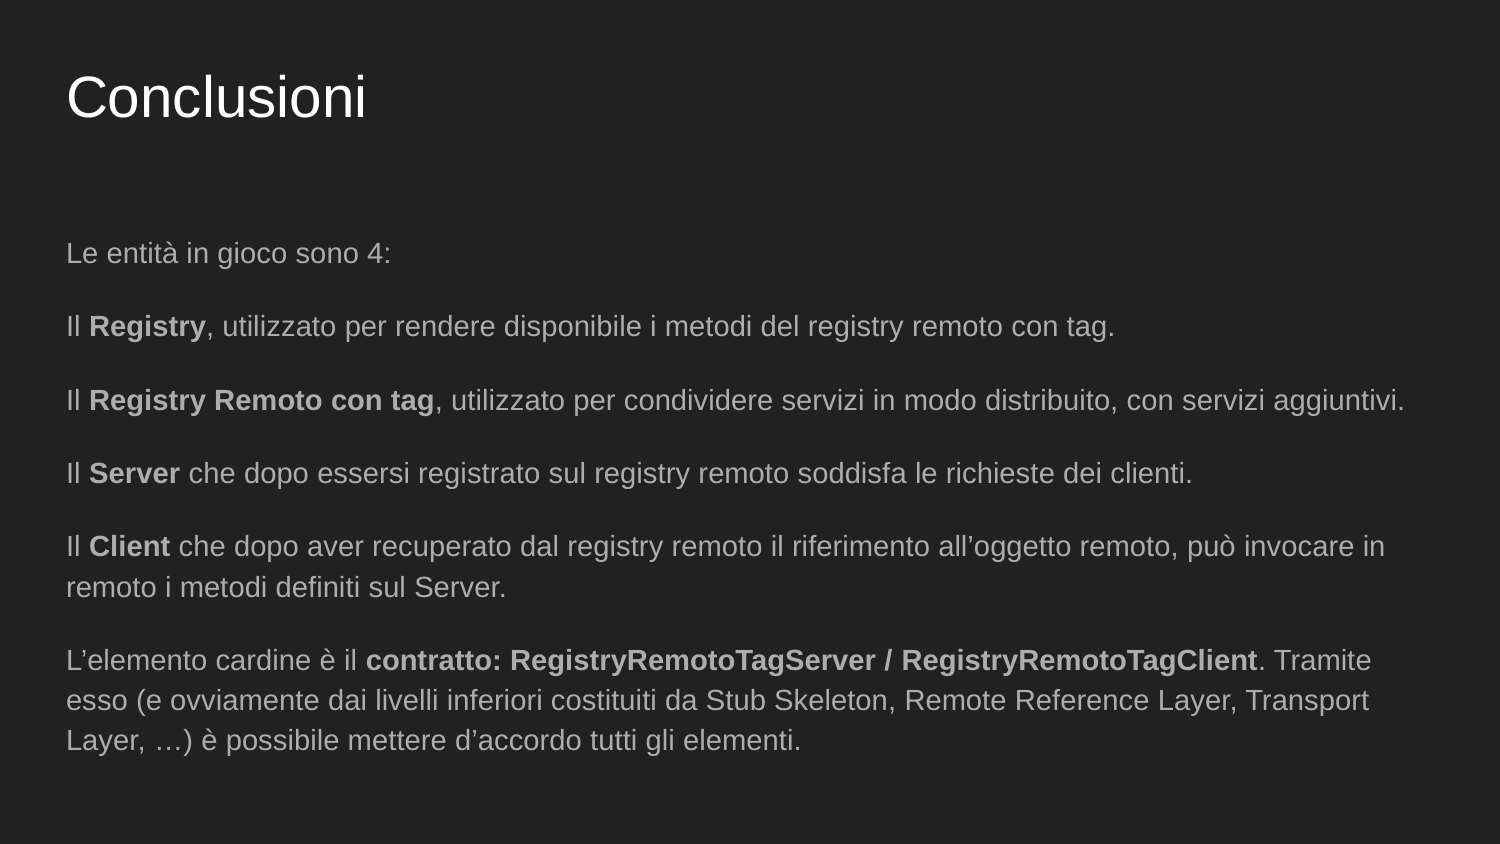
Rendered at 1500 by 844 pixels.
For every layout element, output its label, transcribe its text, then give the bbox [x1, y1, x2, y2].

title Conclusioni [51, 44, 1449, 139]
list Le entità in gioco sono 4: Il Registry, utilizzato per rendere disponibile i metodi del registry remoto con tag. Il Registry Remoto con tag, utilizzato per condividere servizi in modo distribuito, con servizi aggiuntivi. Il Server che dopo essersi registrato sul registry remoto soddisfa le richieste dei clienti. Il Client che dopo aver recuperato dal registry remoto il riferimento all’oggetto remoto, può invocare in remoto i metodi definiti sul Server. L’elemento cardine è il contratto: RegistryRemotoTagServer / RegistryRemotoTagClient. Tramite esso (e ovviamente dai livelli inferiori costituiti da Stub Skeleton, Remote Reference Layer, Transport Layer, …) è possibile mettere d’accordo tutti gli elementi. [51, 213, 1449, 789]
